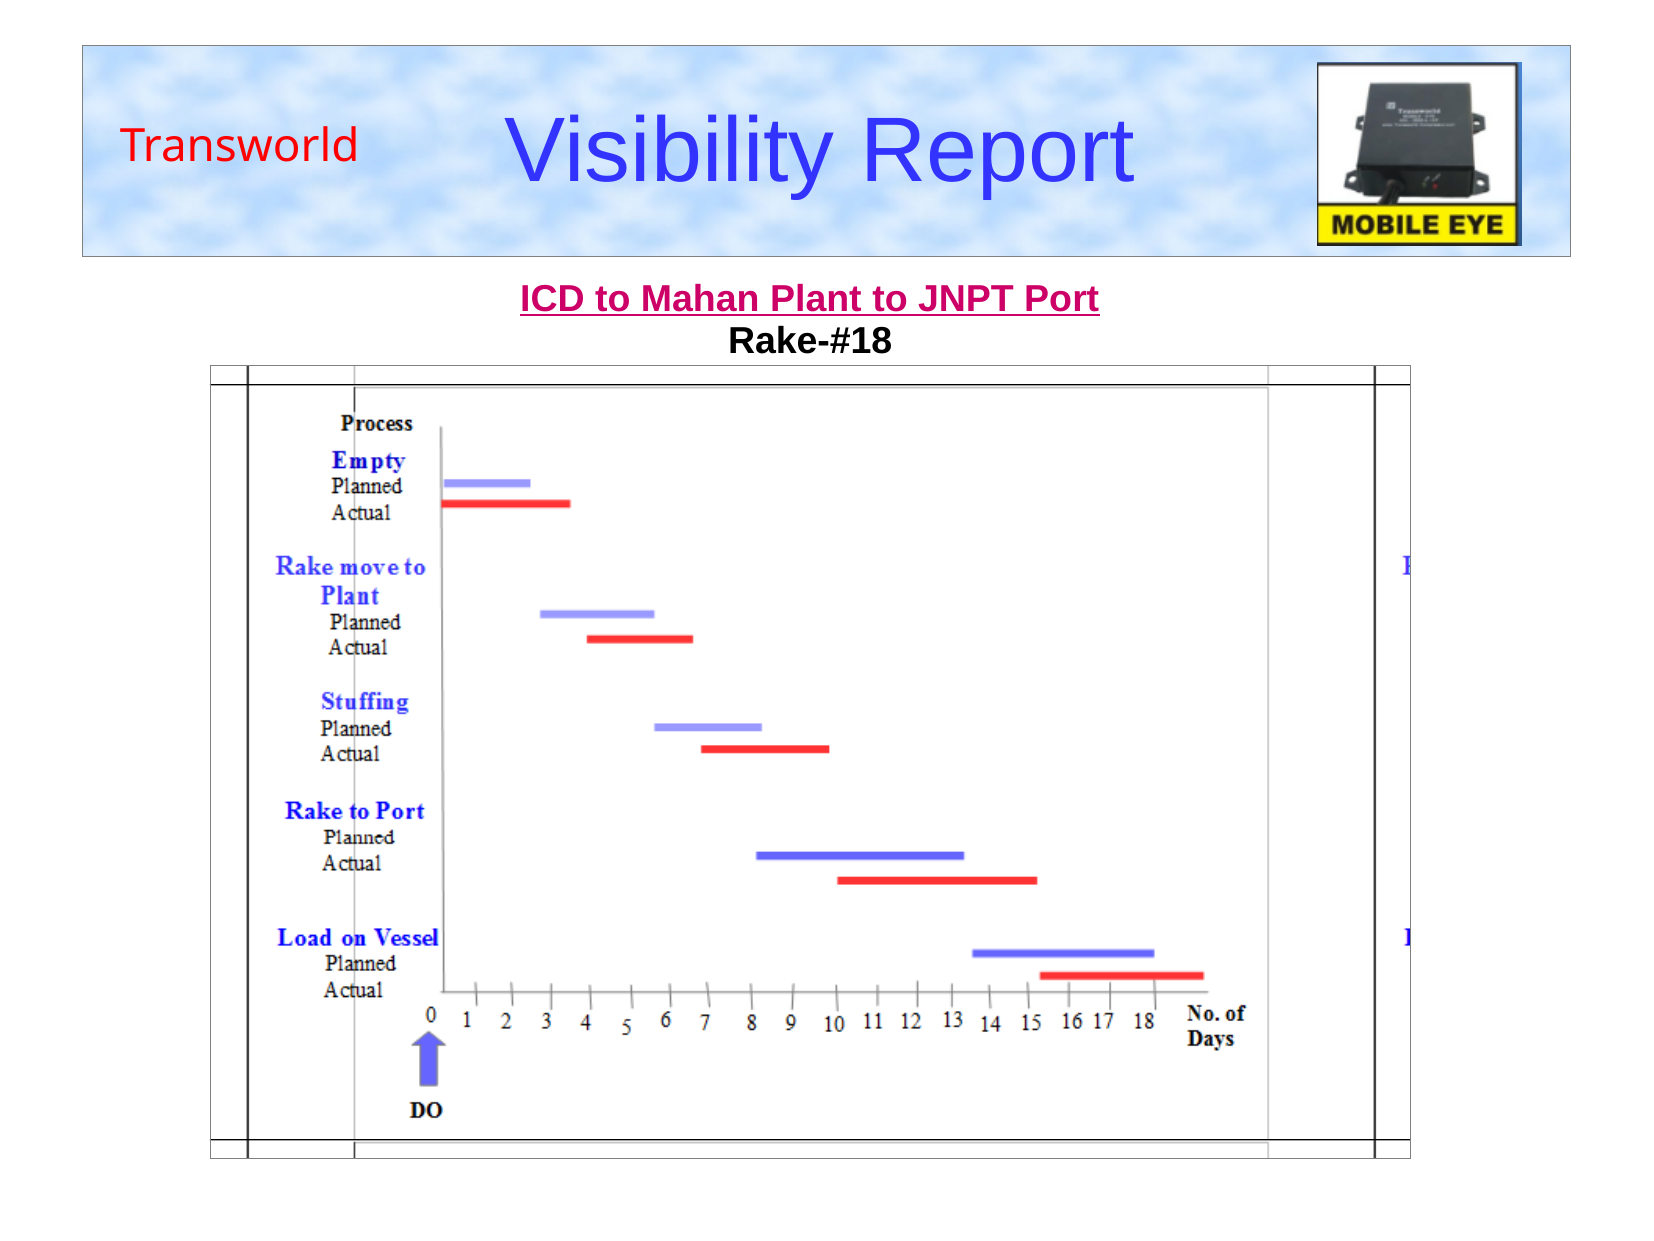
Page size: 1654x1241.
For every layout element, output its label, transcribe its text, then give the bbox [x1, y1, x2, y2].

text_box Visibility Report [430, 47, 1211, 253]
text_box [82, 45, 1571, 257]
picture [1317, 62, 1522, 246]
text_box [210, 365, 1411, 1159]
text_box ICD to Mahan Plant to JNPT Port Rake-#18 [285, 270, 1336, 372]
text_box Transworld [105, 105, 421, 170]
